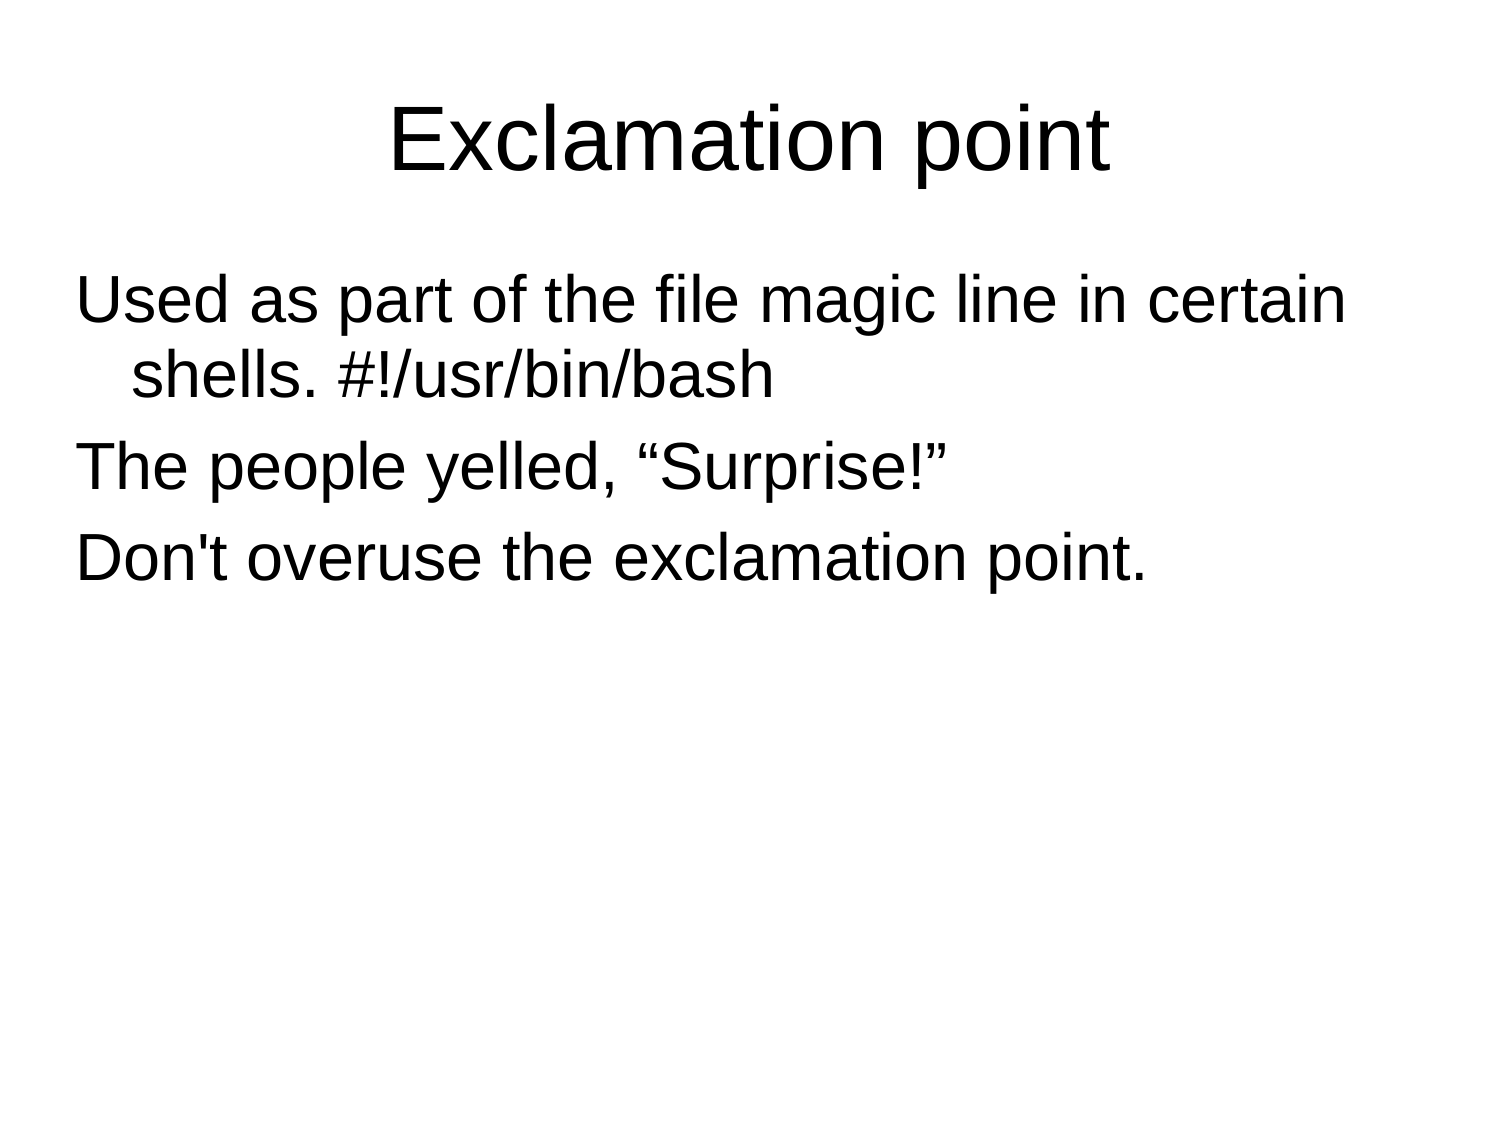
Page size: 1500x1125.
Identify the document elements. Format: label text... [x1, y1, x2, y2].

list Used as part of the file magic line in certain shells. #!/usr/bin/bash The people yelled, “Surprise!” Don't overuse the exclamation point. [75, 262, 1426, 1006]
title Exclamation point [75, 45, 1426, 233]
